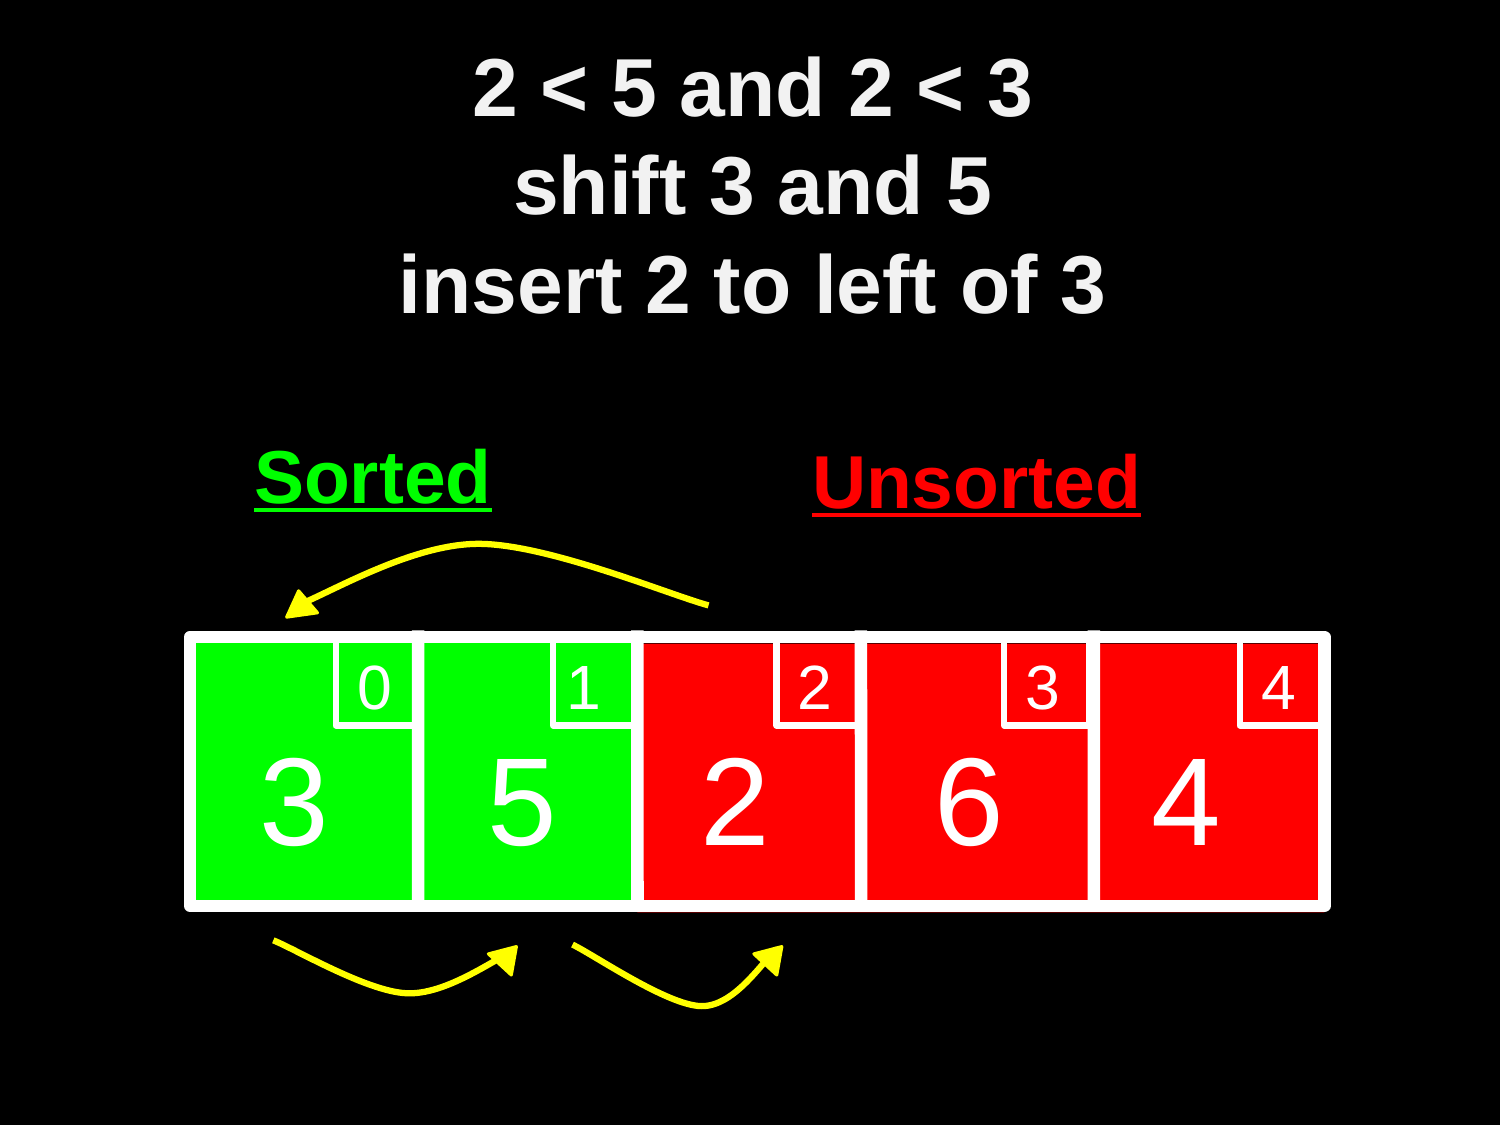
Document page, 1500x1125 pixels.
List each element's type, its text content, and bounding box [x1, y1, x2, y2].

text_box 2 < 5 and 2 < 3 shift 3 and 5 insert 2 to left of 3 [147, 146, 1359, 328]
text_box 4 [1136, 705, 1272, 875]
text_box 2 [782, 635, 855, 730]
text_box Unsorted [614, 328, 1340, 635]
text_box 5 [472, 705, 608, 875]
text_box 0 [342, 631, 414, 730]
text_box 1 [551, 631, 624, 730]
text_box 2 [685, 705, 821, 875]
text_box [425, 643, 631, 900]
text_box [488, 946, 517, 976]
text_box Sorted [44, 330, 770, 618]
text_box 6 [919, 705, 1054, 875]
text_box 4 [1246, 639, 1318, 722]
text_box [1101, 643, 1318, 900]
text_box [753, 946, 782, 976]
text_box [196, 643, 411, 900]
text_box [1082, 643, 1086, 722]
text_box [644, 643, 854, 900]
text_box [624, 643, 631, 722]
text_box [286, 590, 318, 618]
text_box 3 [244, 705, 379, 875]
text_box [868, 643, 1087, 900]
text_box 0 [365, 670, 384, 705]
text_box 3 [1010, 635, 1082, 730]
